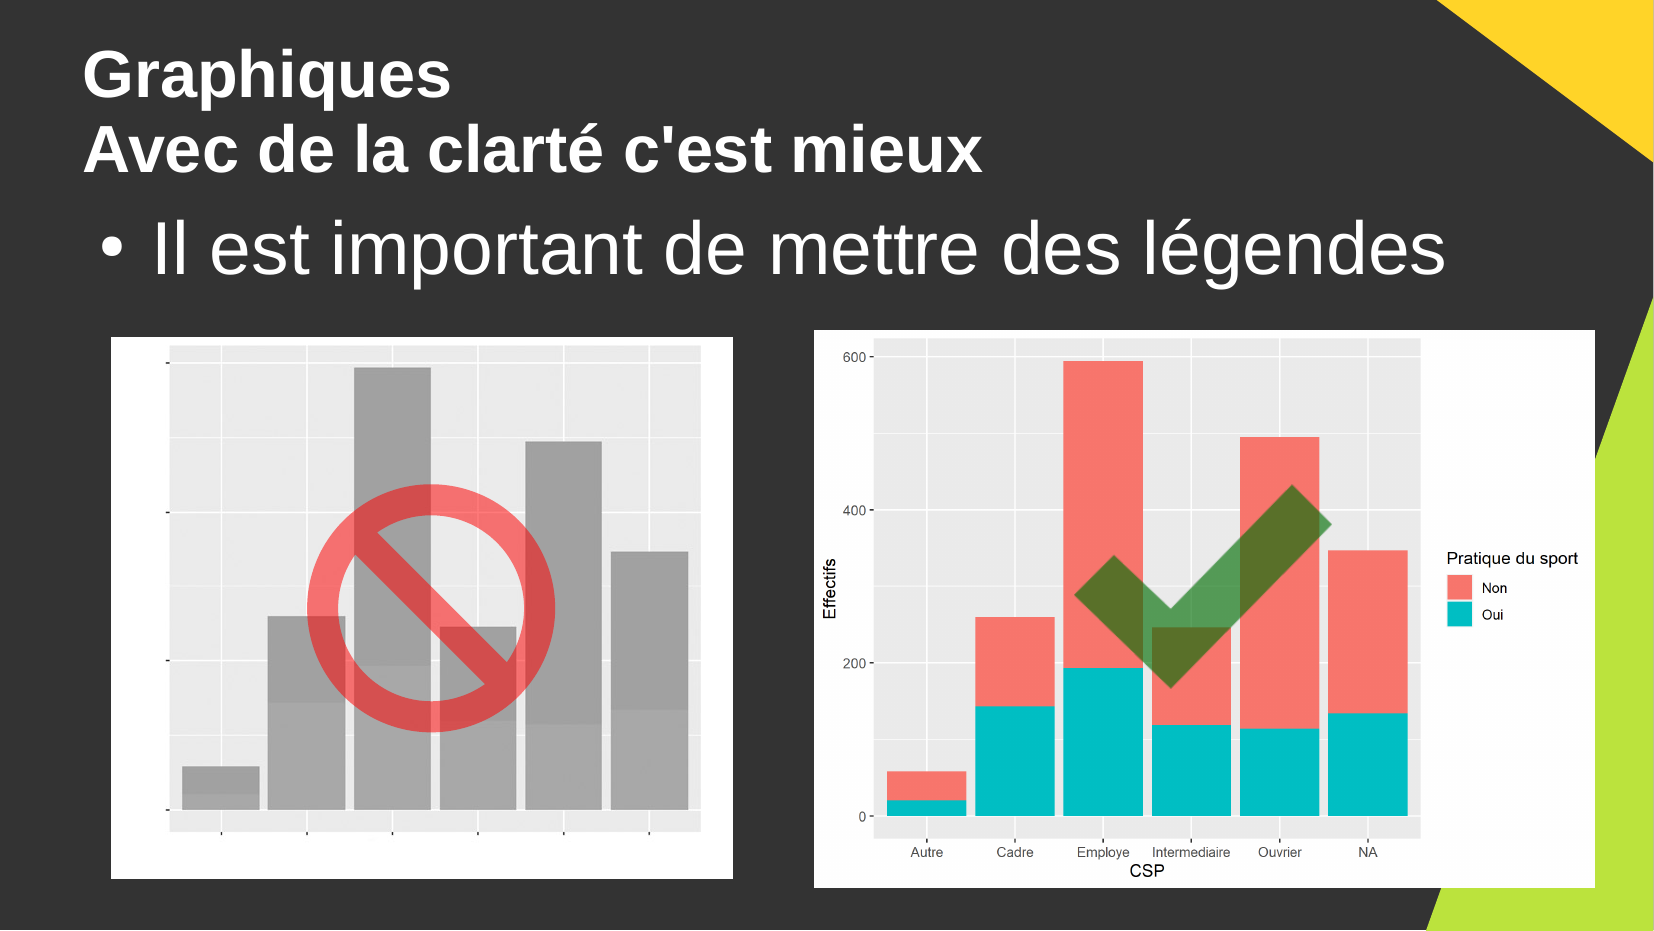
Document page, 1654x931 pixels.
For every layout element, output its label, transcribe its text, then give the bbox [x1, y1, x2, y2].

picture [814, 330, 1595, 888]
title Graphiques Avec de la clarté c'est mieux [82, 37, 1571, 187]
list Il est important de mettre des légendes [80, 206, 1560, 319]
text_box [1436, 0, 1654, 163]
text_box [1425, 294, 1654, 931]
picture [111, 337, 733, 879]
text_box [307, 484, 556, 733]
